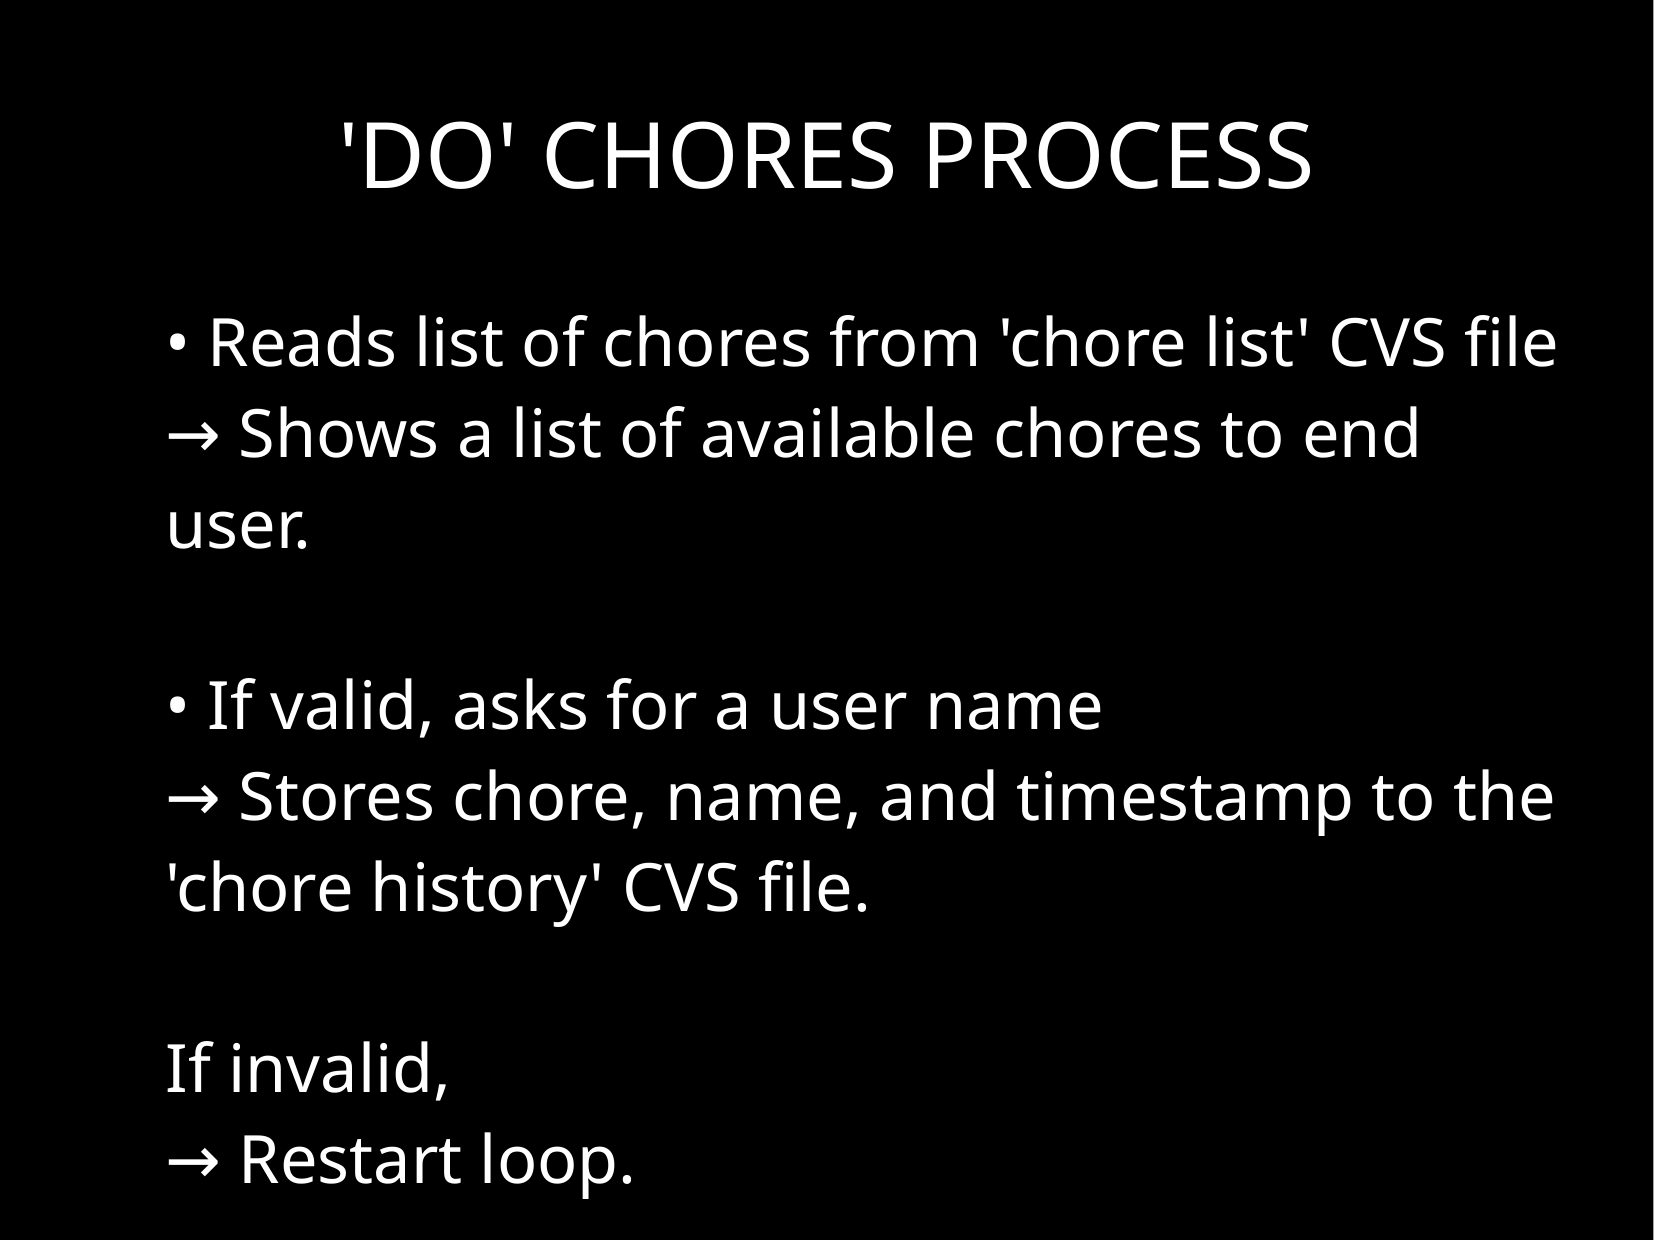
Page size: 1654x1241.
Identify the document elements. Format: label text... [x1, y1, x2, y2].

list • Reads list of chores from 'chore list' CVS file → Shows a list of available chores to end user. • If valid, asks for a user name → Stores chore, name, and timestamp to the 'chore history' CVS file. If invalid, → Restart loop. [94, 295, 1583, 1187]
title 'DO' CHORES PROCESS [82, 49, 1571, 257]
